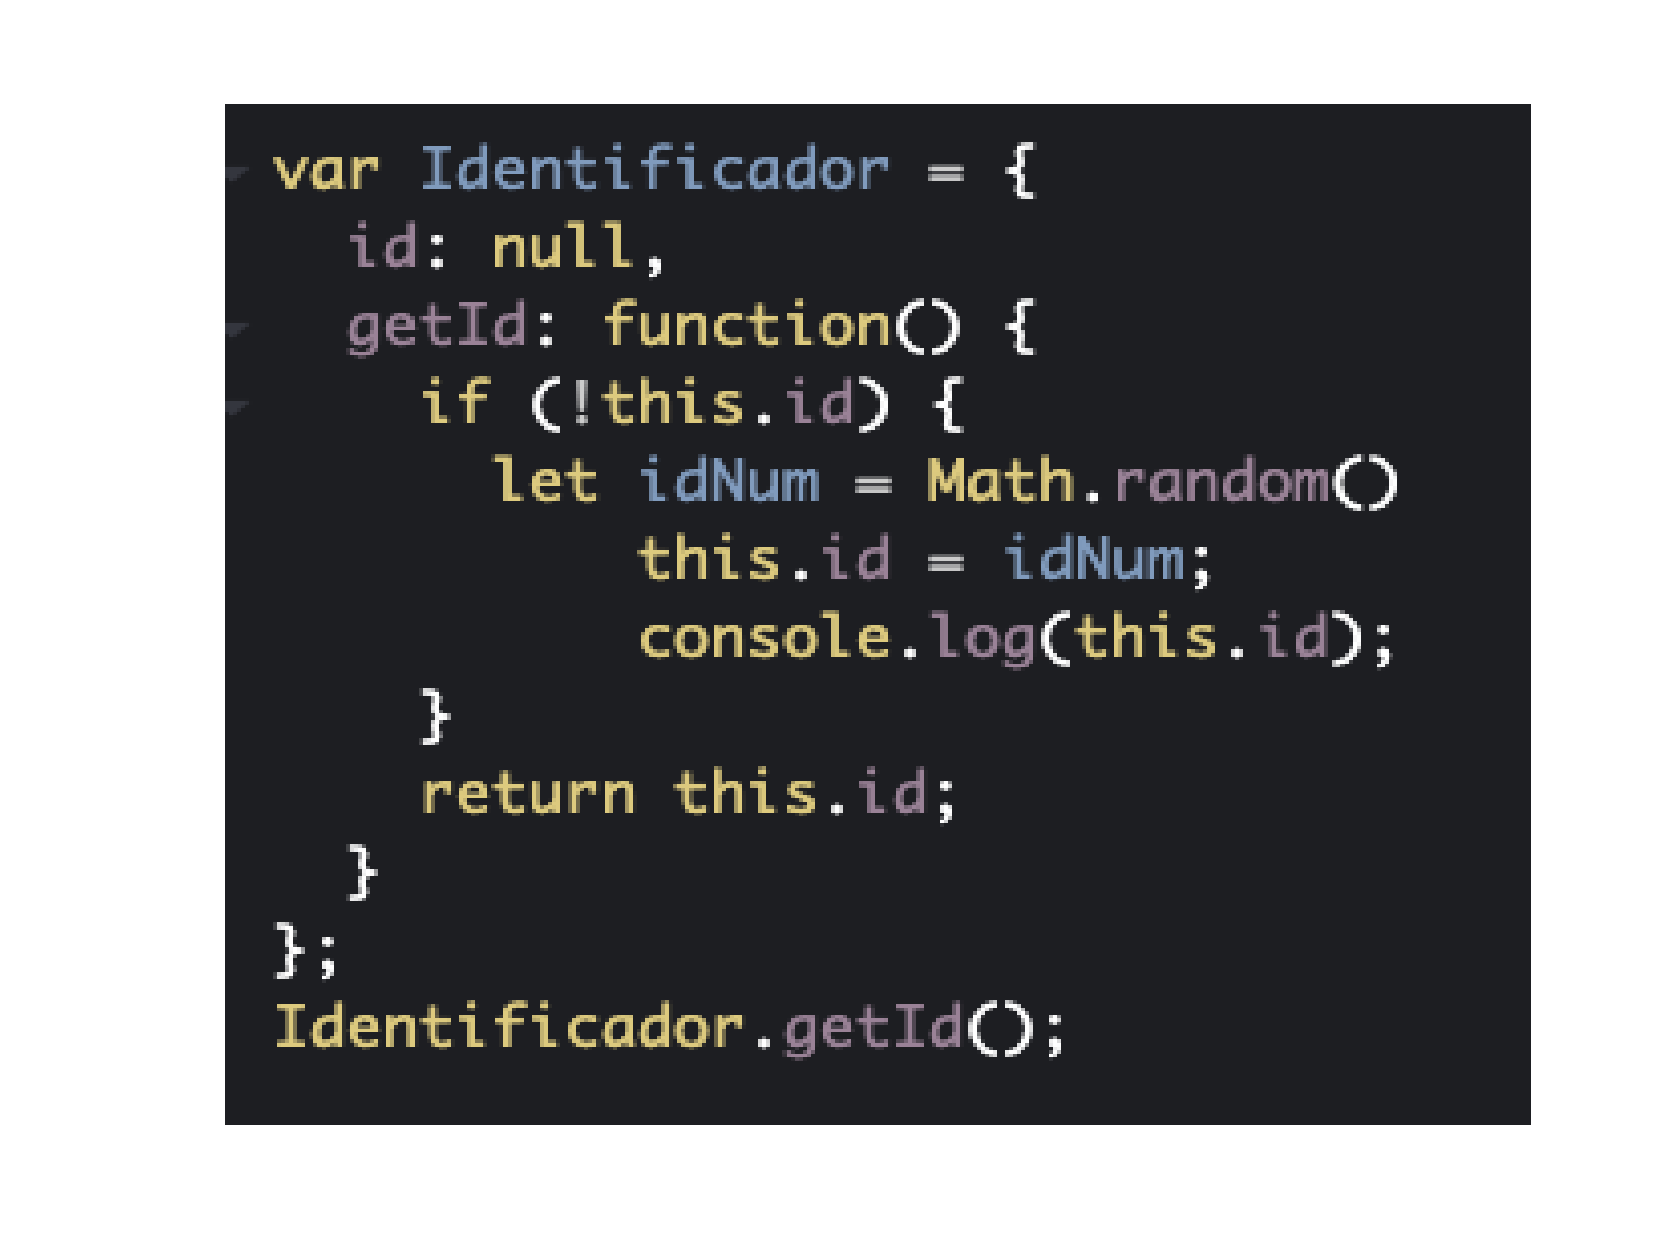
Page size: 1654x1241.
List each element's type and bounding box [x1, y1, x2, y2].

picture [225, 104, 1531, 1126]
